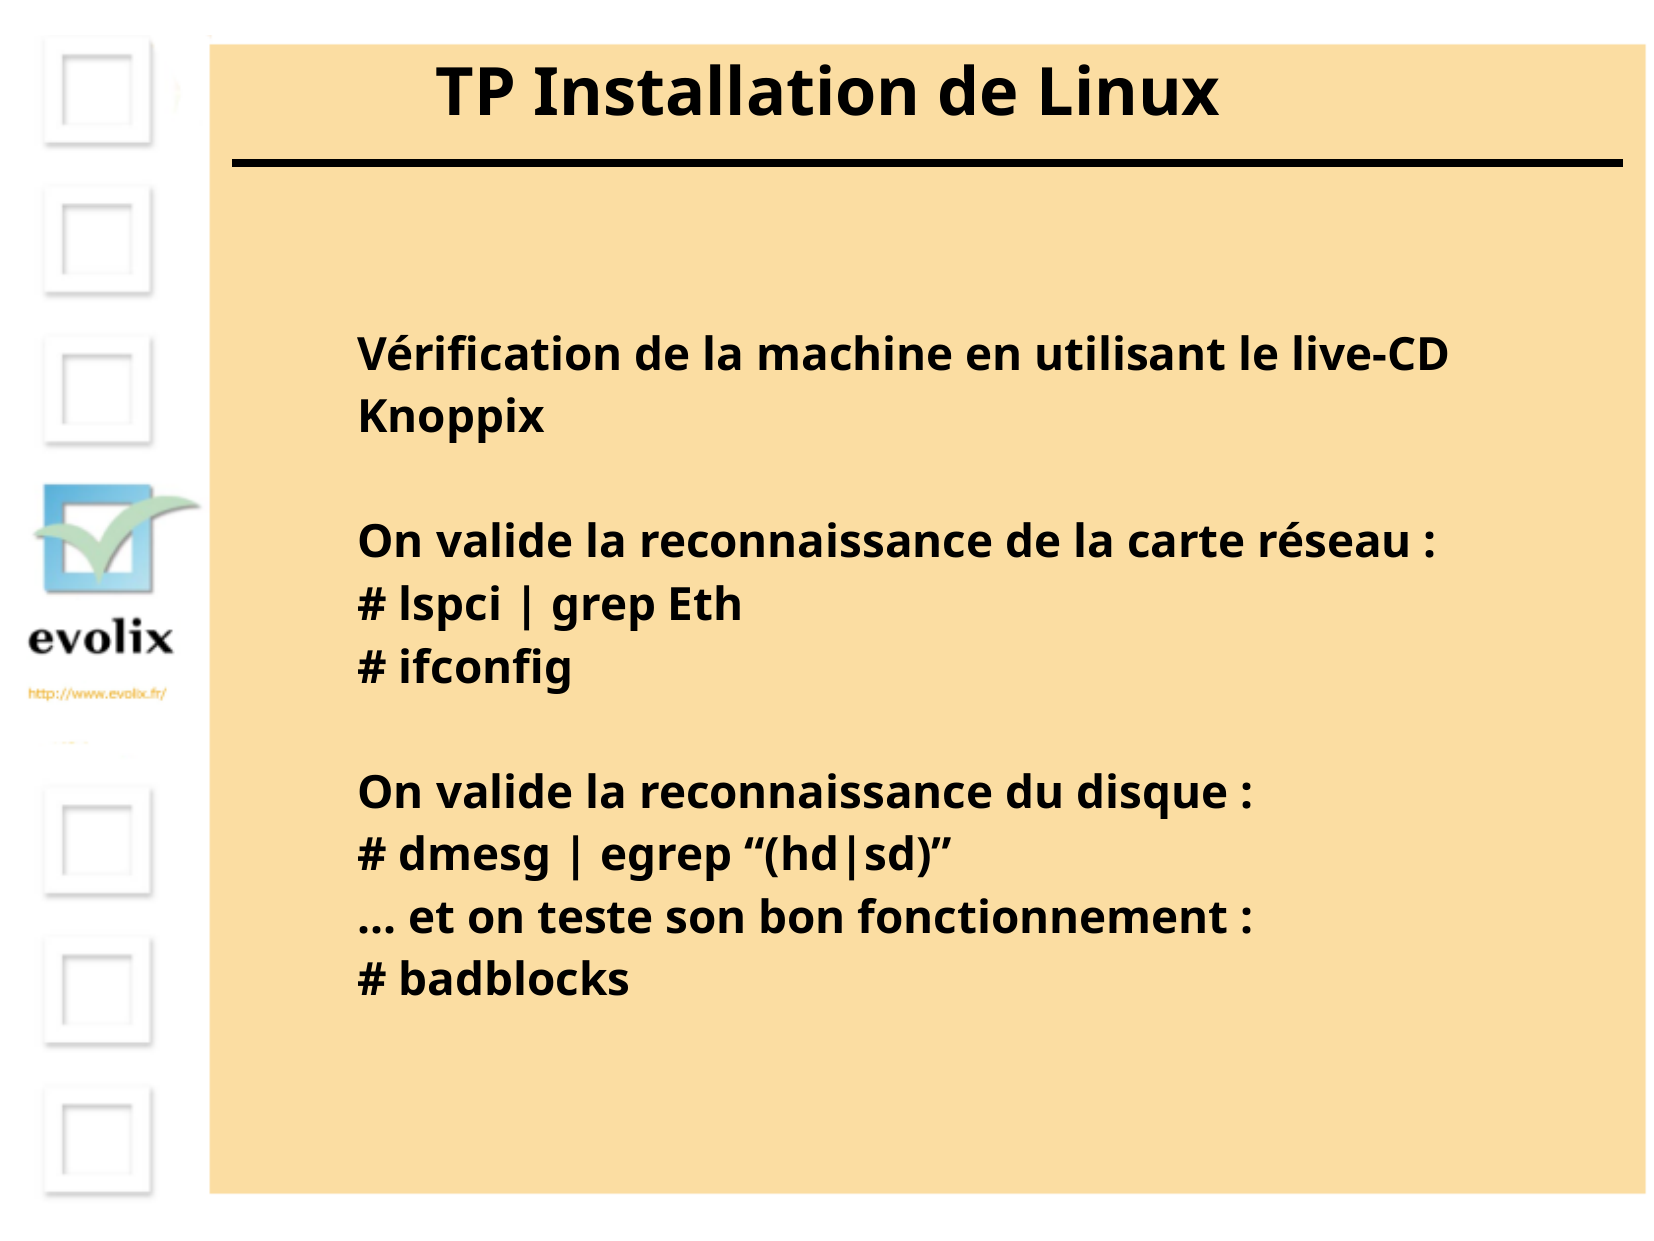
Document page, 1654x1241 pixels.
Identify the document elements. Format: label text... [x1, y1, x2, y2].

title TP Installation de Linux [37, 35, 1619, 144]
picture [0, 35, 1654, 1204]
subtitle Vérification de la machine en utilisant le live-CD Knoppix On valide la reconnaissance de la carte réseau : # lspci | grep Eth # ifconfig On valide la reconnaissance du disque : # dmesg | egrep “(hd|sd)” ... et on teste son bon fonctionnement : # badblocks [282, 263, 1518, 1067]
